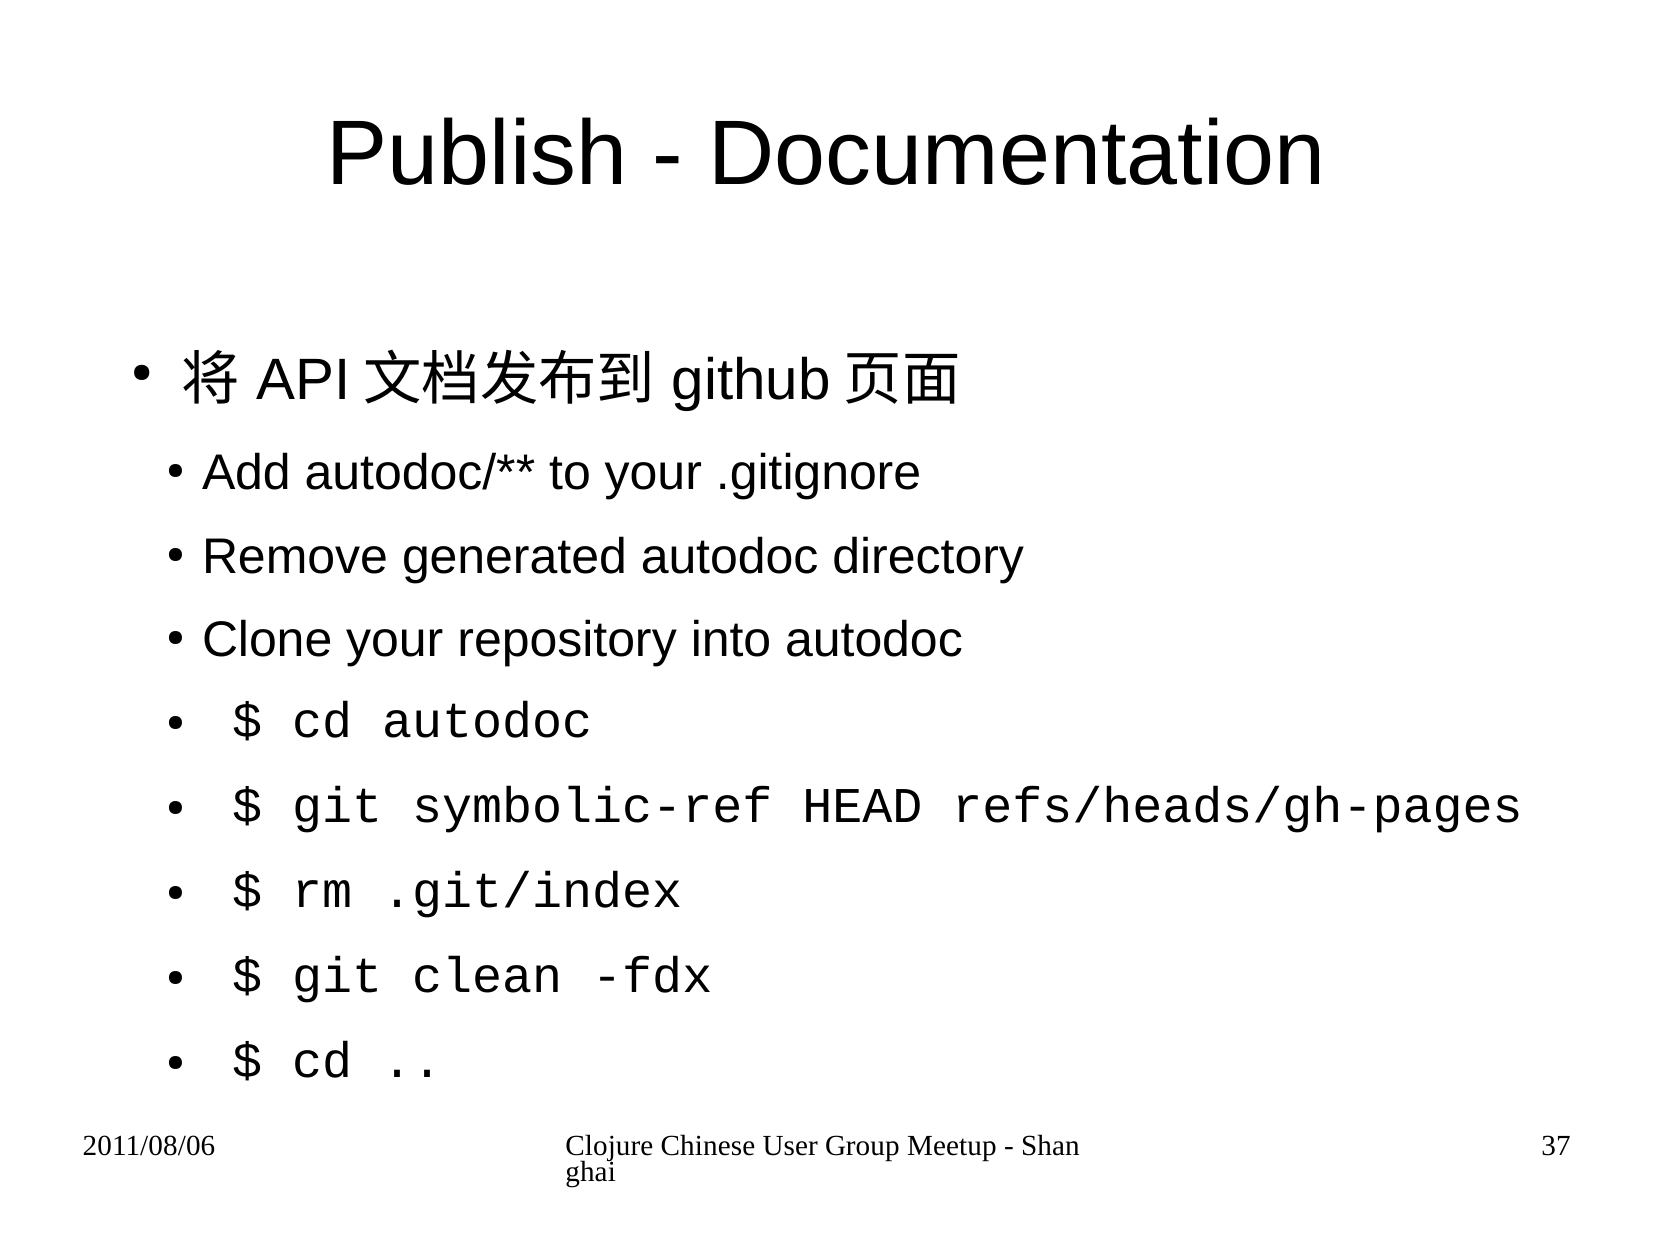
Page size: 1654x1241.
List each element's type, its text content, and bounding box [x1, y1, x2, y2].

title Publish - Documentation [82, 49, 1571, 257]
subtitle 将API文档发布到github页面 Add autodoc/** to your .gitignore Remove generated autodoc directory Clone your repository into autodoc $ cd autodoc $ git symbolic-ref HEAD refs/heads/gh-pages $ rm .git/index $ git clean -fdx $ cd .. [82, 290, 1571, 1109]
